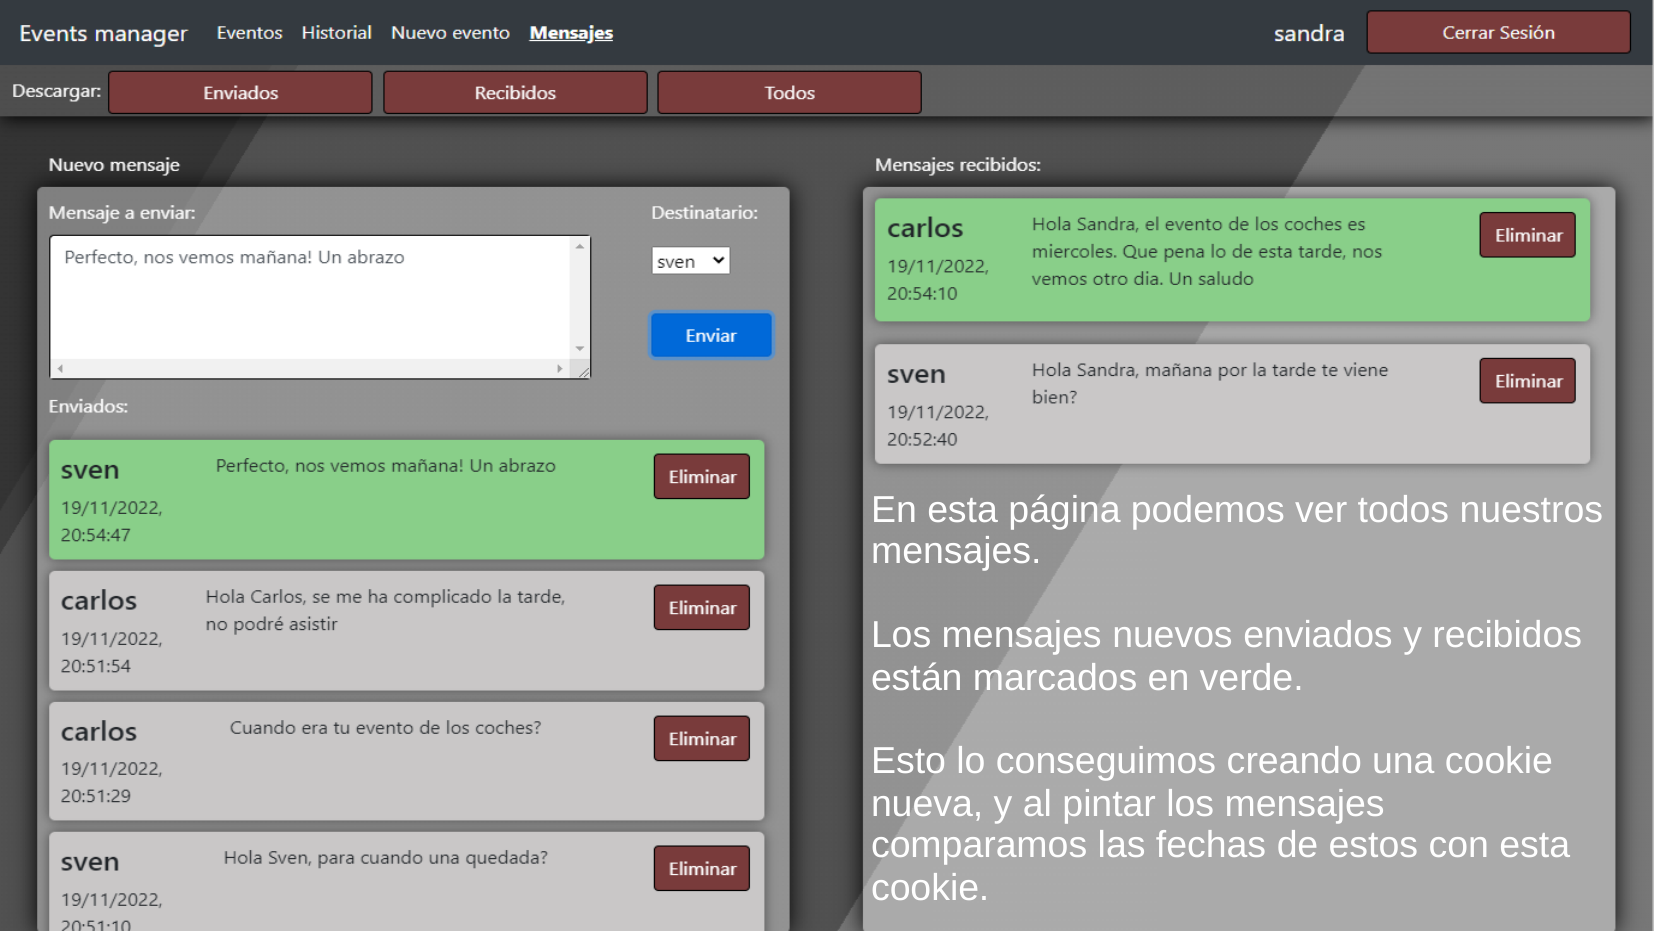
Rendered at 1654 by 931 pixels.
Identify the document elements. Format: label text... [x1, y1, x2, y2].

text_box En esta página podemos ver todos nuestros mensajes. Los mensajes nuevos enviados y recibidos están marcados en verde. Esto lo conseguimos creando una cookie nueva, y al pintar los mensajes comparamos las fechas de estos con esta cookie. [856, 480, 1625, 916]
picture [0, 0, 1654, 931]
